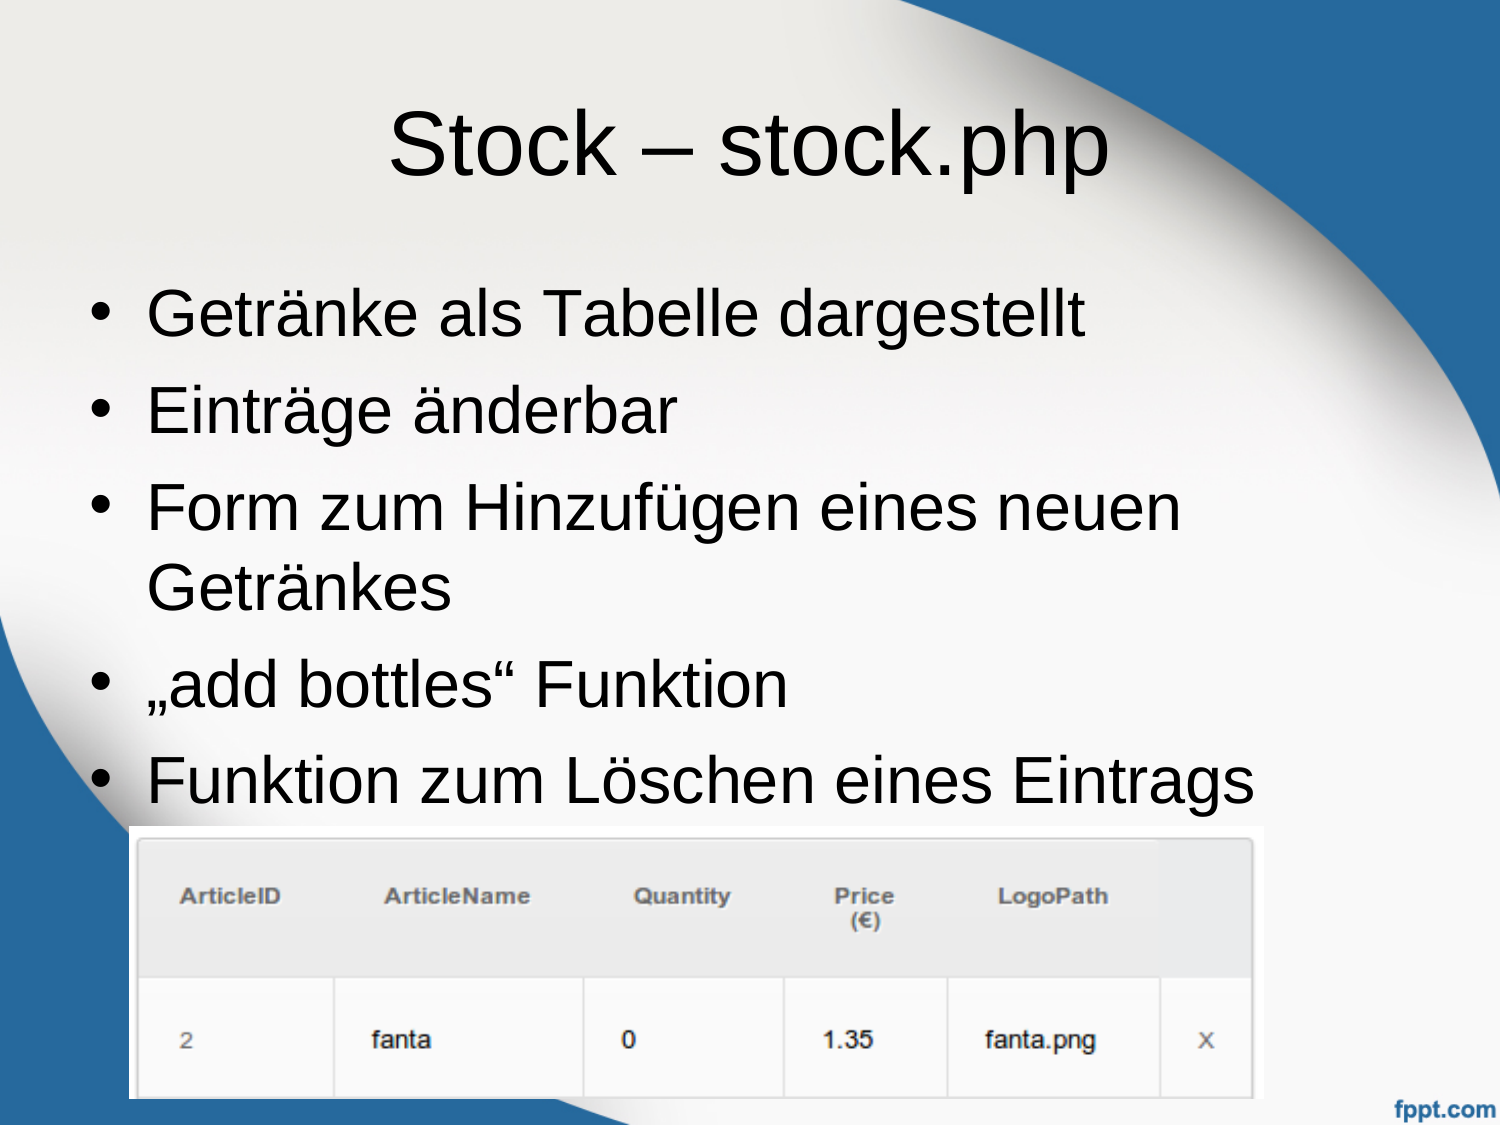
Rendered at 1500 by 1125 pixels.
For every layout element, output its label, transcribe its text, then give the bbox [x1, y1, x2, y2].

title Stock – stock.php [75, 21, 1426, 257]
picture [0, 0, 1500, 1125]
list Getränke als Tabelle dargestellt Einträge änderbar Form zum Hinzufügen eines neuen Getränkes „add bottles“ Funktion Funktion zum Löschen eines Eintrags [75, 262, 1426, 916]
